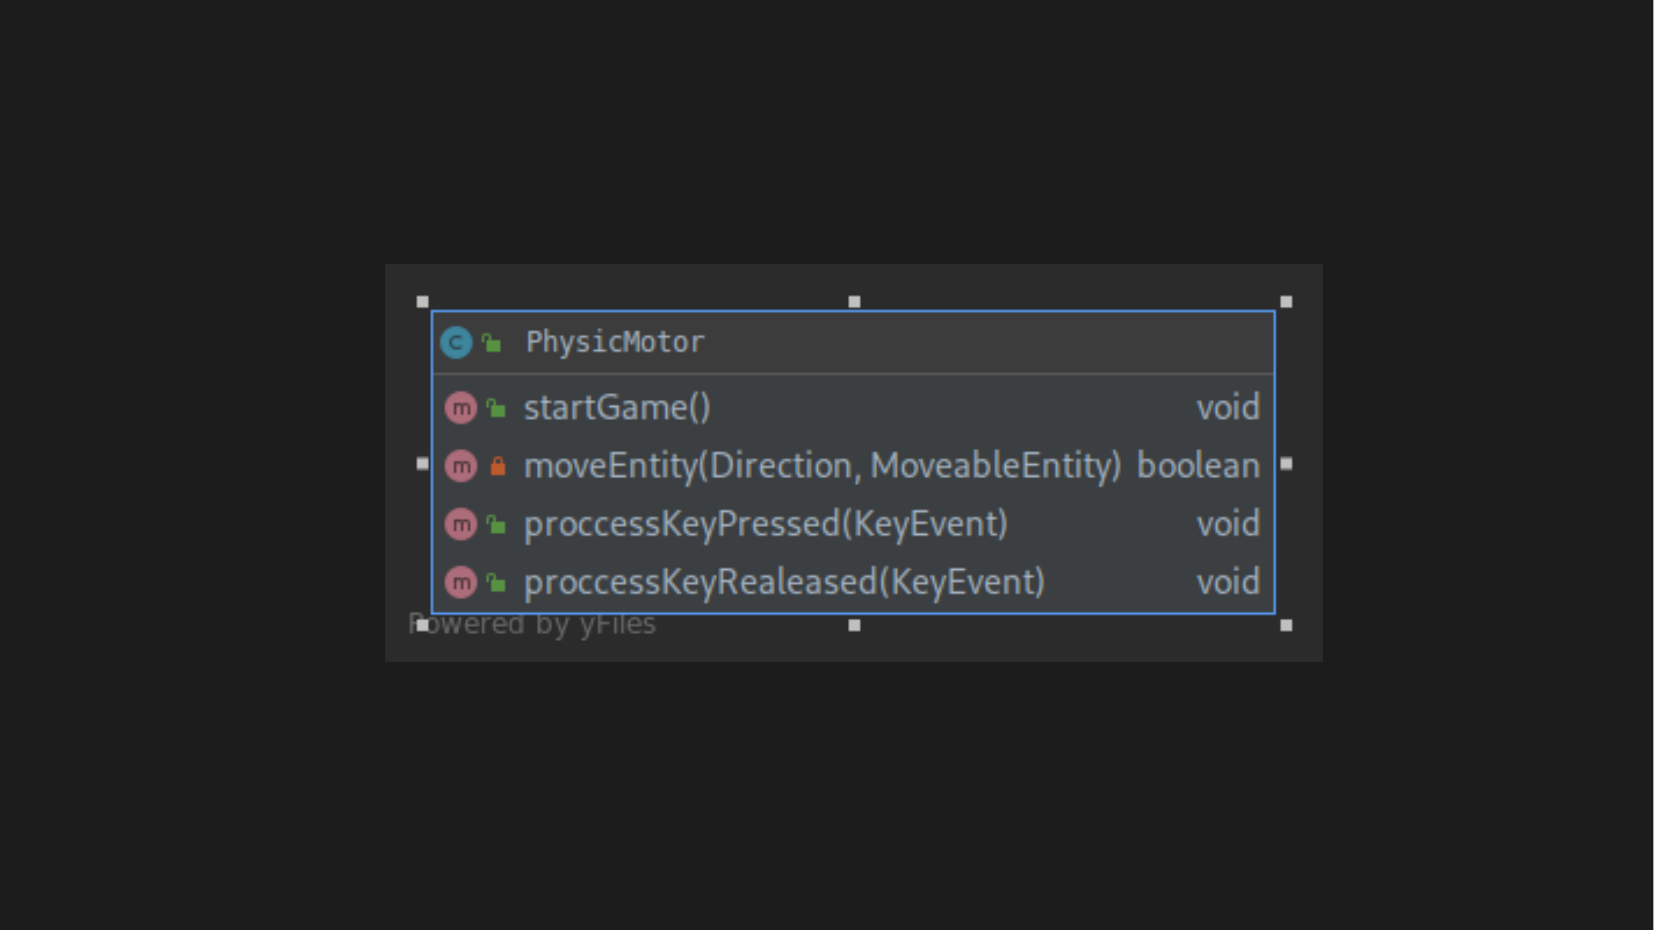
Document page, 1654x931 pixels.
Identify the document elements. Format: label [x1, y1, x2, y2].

picture [385, 264, 1323, 662]
